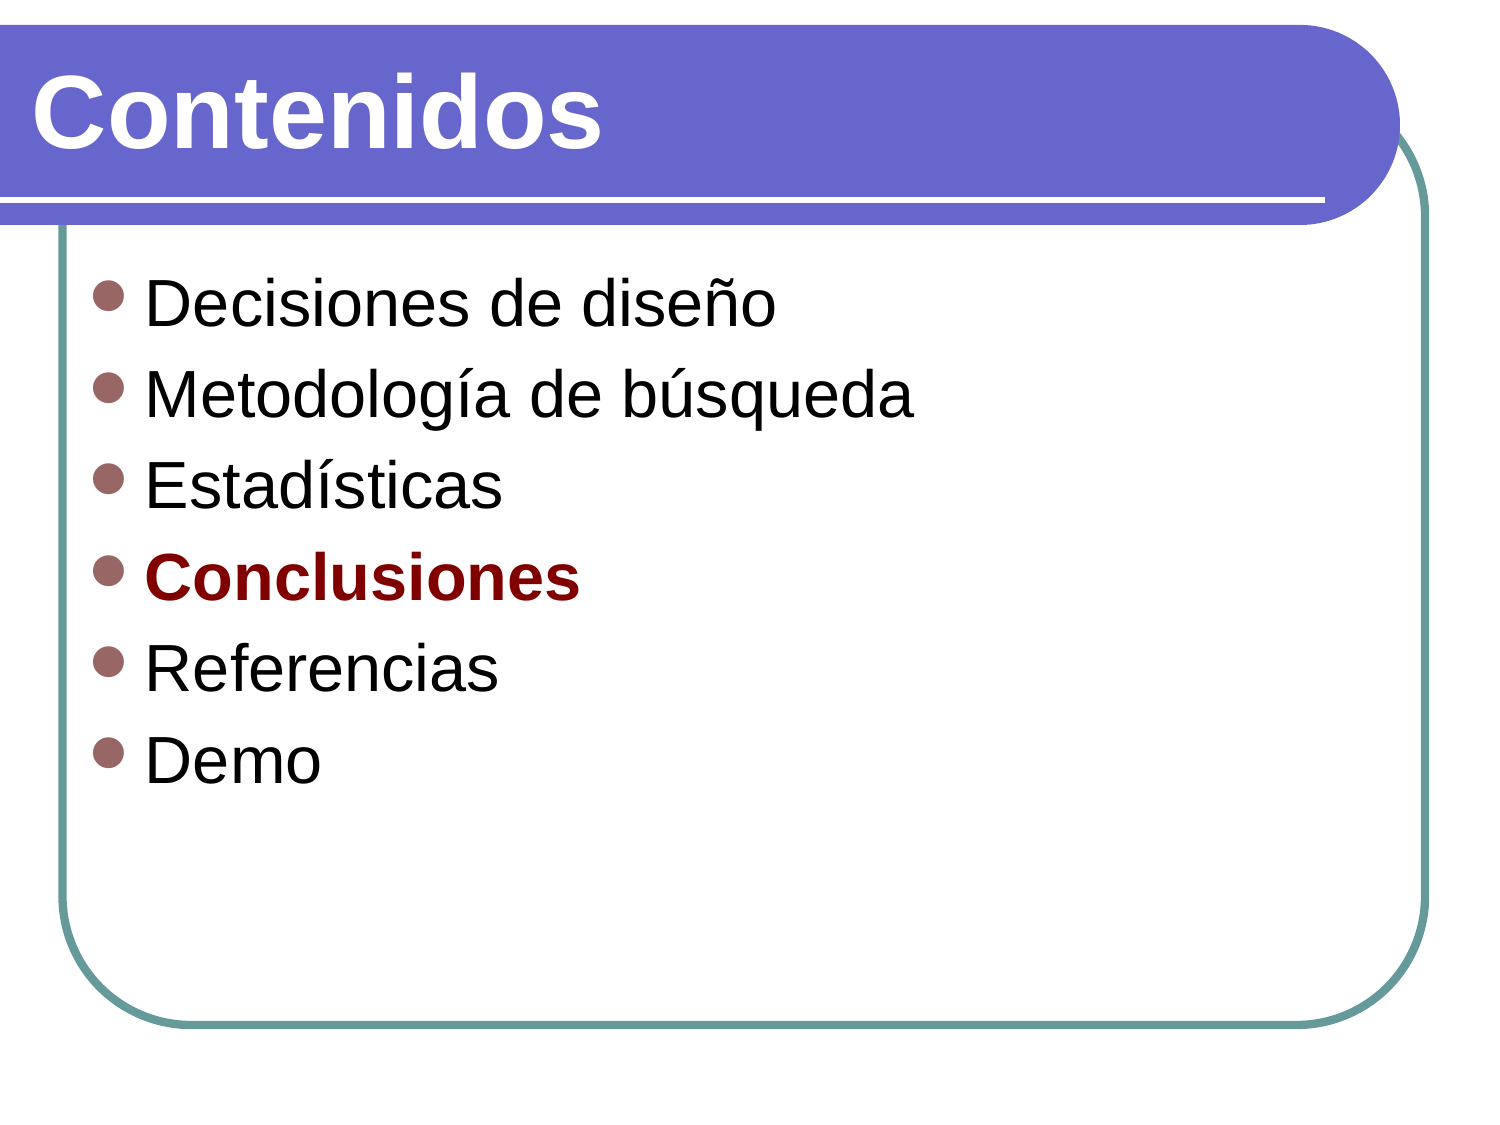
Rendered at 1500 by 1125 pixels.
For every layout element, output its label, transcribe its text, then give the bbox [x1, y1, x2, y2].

list Decisiones de diseño Metodología de búsqueda Estadísticas Conclusiones Referencias Demo [88, 265, 1318, 831]
title Contenidos [31, 0, 1347, 226]
